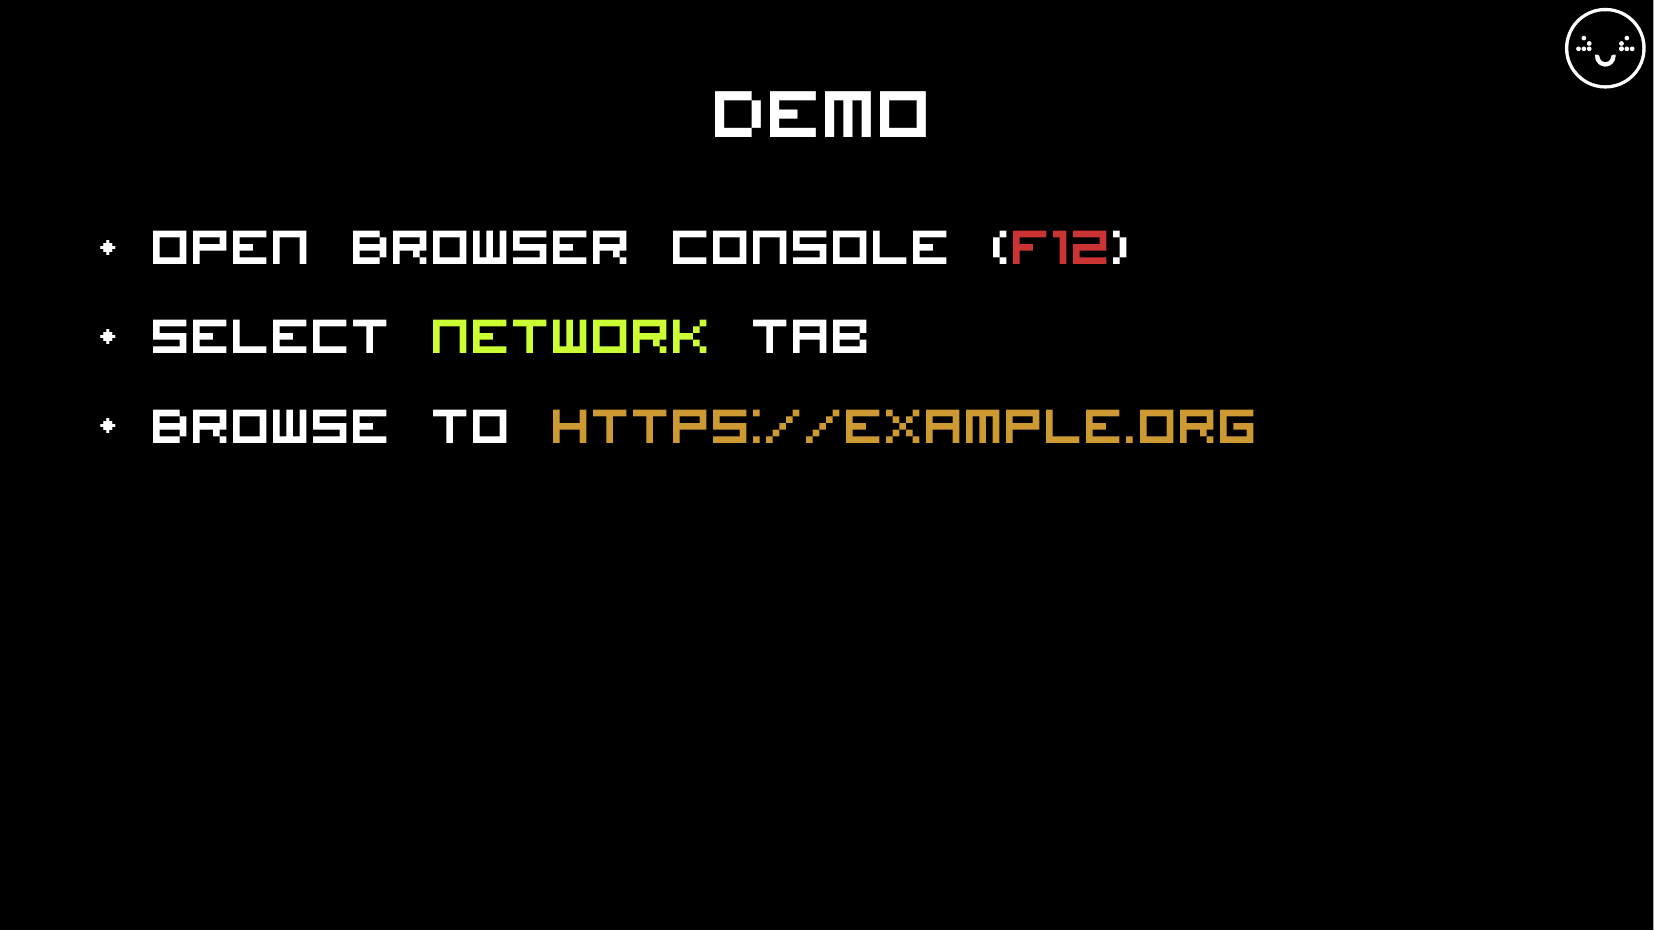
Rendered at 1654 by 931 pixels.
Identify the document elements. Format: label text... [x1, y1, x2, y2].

title Demo [82, 37, 1571, 193]
list Open Browser console (F12) Select network tab Browse to https://example.org [82, 217, 1571, 758]
